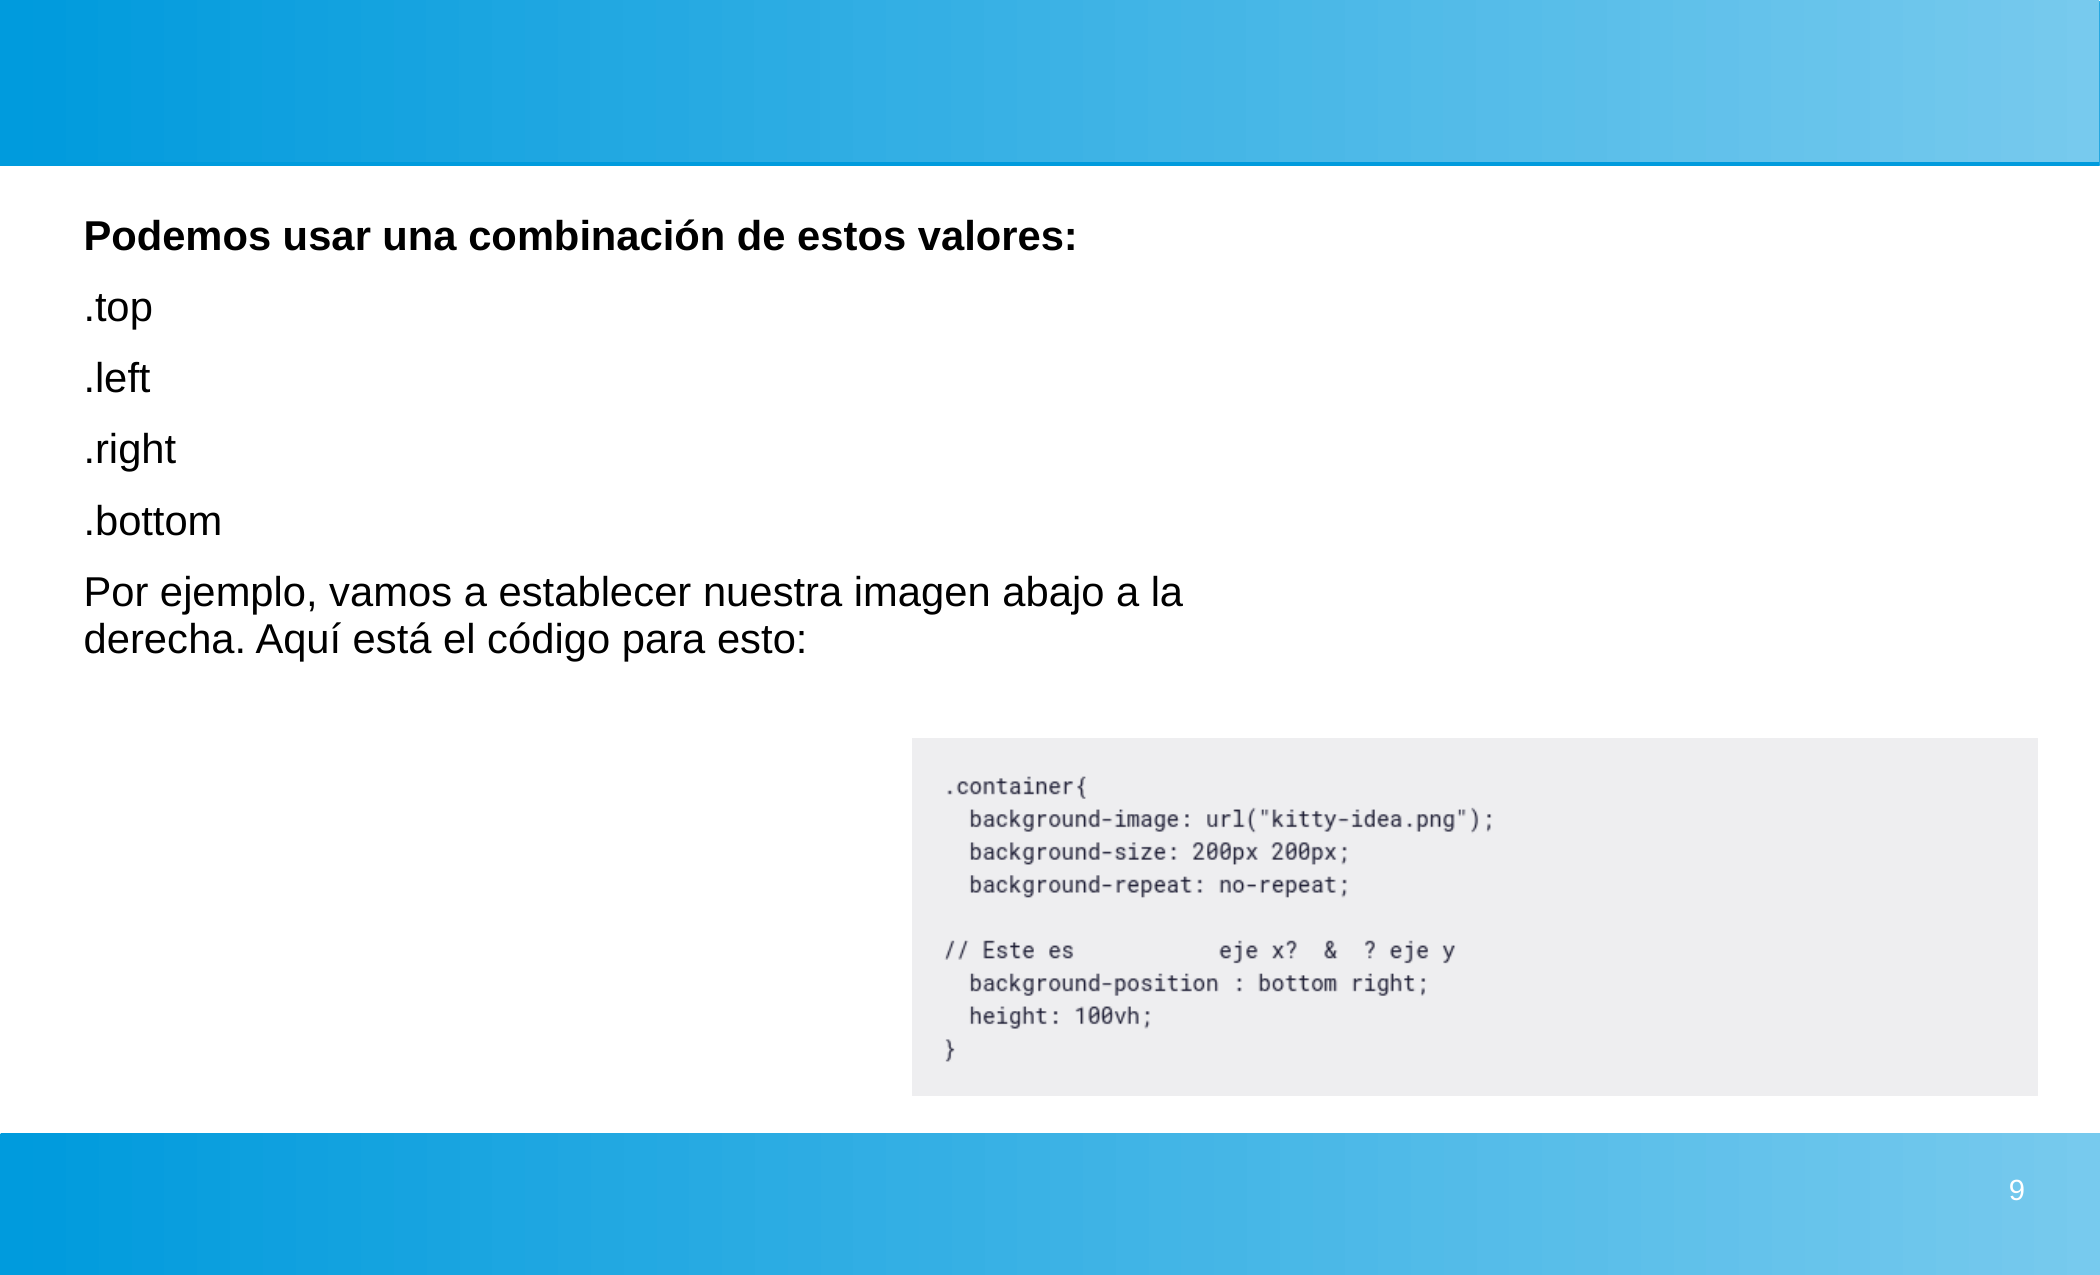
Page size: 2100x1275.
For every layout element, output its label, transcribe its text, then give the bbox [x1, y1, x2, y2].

picture [912, 738, 2038, 1096]
text_box Podemos usar una combinación de estos valores: .top .left .right .bottom Por ejemplo, vamos a establecer nuestra imagen abajo a la derecha. Aquí está el código para esto: [68, 205, 1211, 827]
